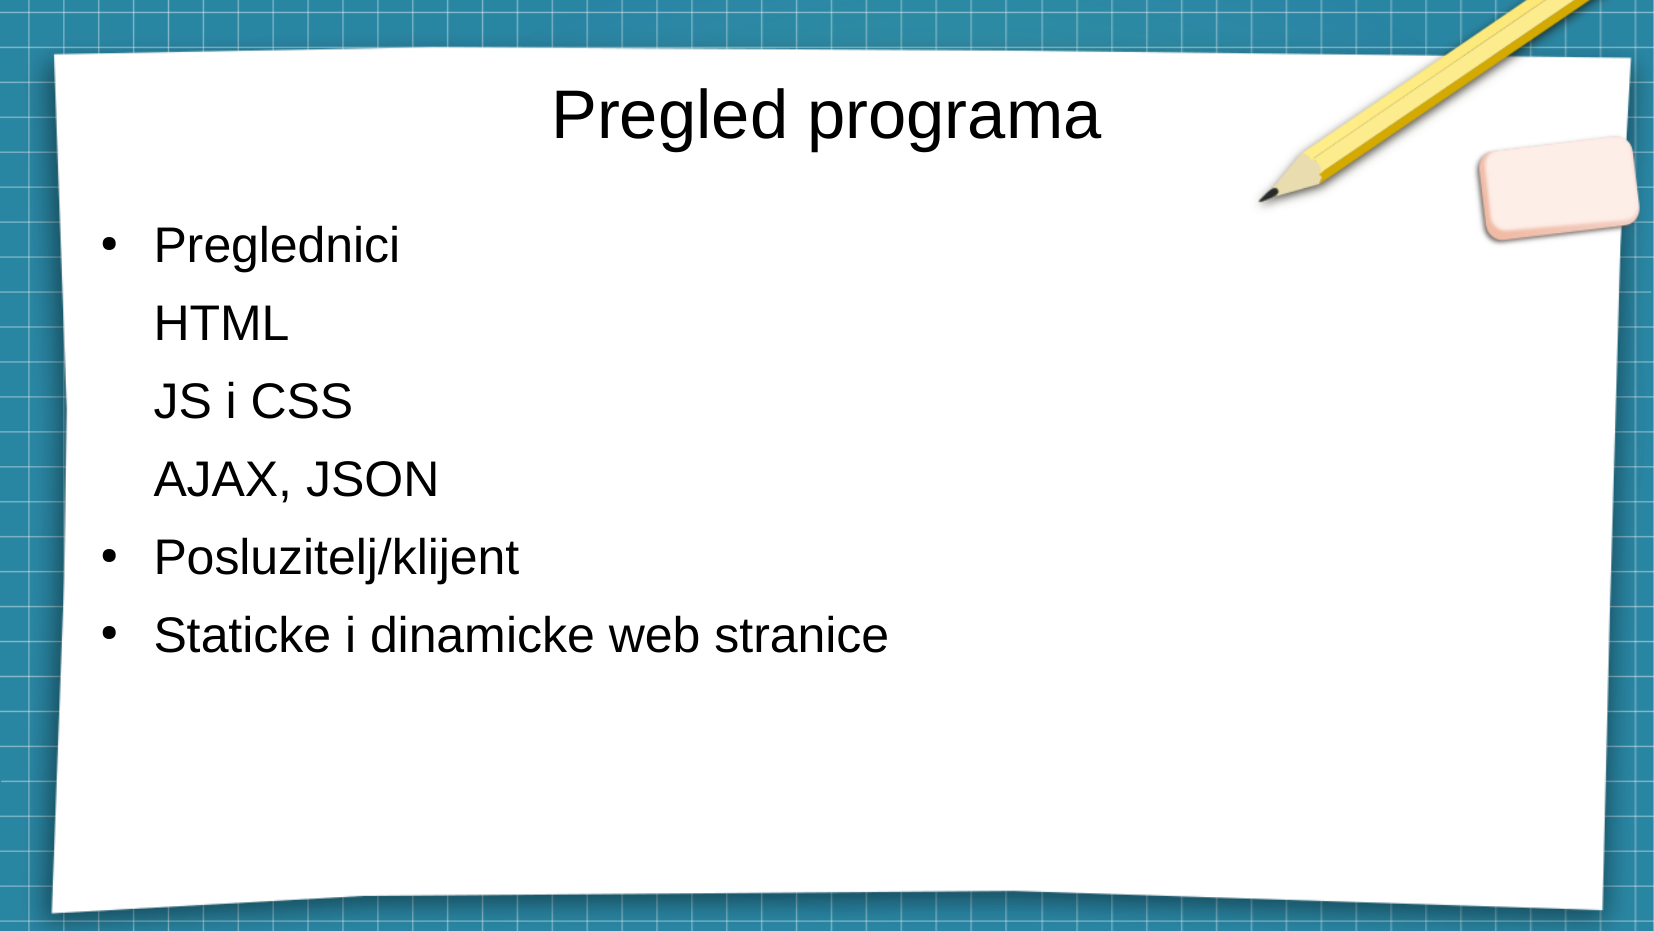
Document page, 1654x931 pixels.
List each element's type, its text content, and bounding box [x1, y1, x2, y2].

title Pregled programa [82, 37, 1571, 193]
picture [0, 0, 1654, 931]
list Preglednici HTML JS i CSS AJAX, JSON Posluzitelj/klijent Staticke i dinamicke web stranice [82, 217, 1571, 758]
